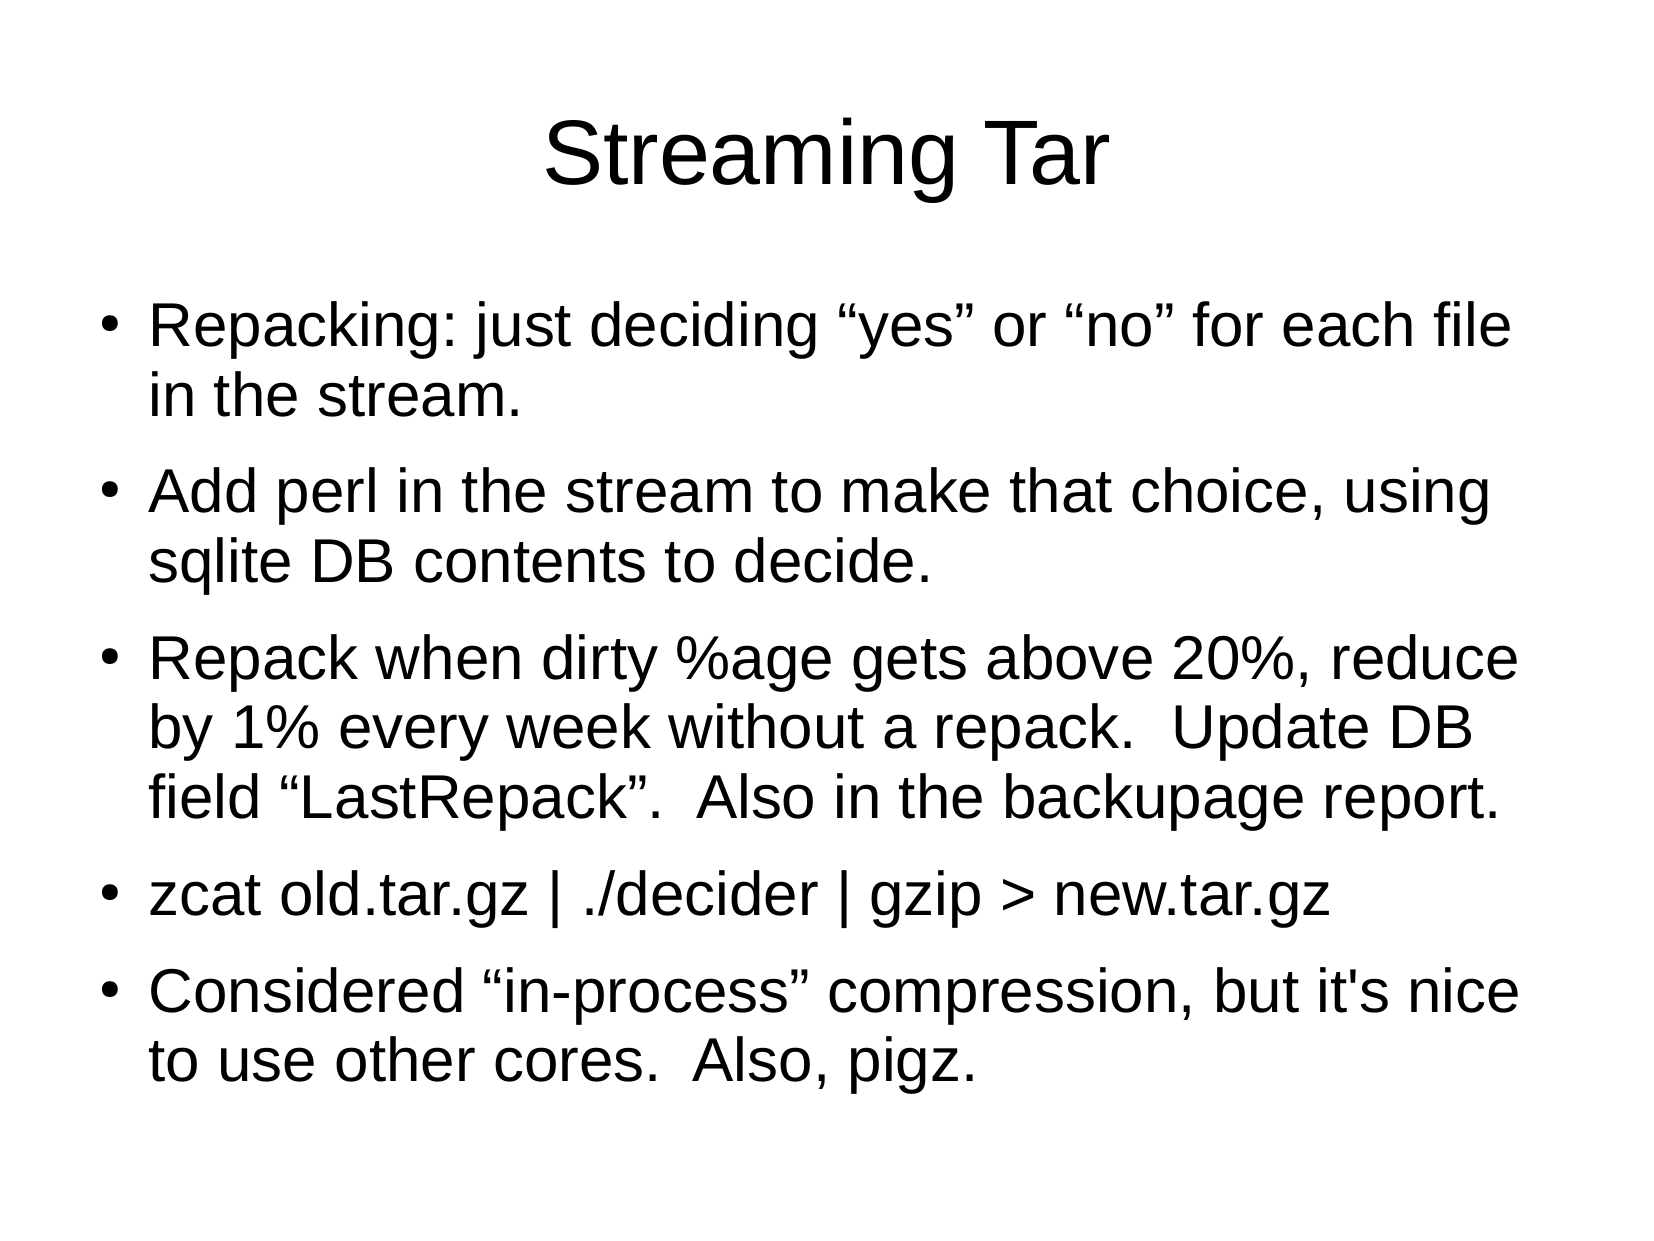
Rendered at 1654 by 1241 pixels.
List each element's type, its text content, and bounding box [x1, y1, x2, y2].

title Streaming Tar [82, 49, 1571, 257]
list Repacking: just deciding “yes” or “no” for each file in the stream. Add perl in the stream to make that choice, using sqlite DB contents to decide. Repack when dirty %age gets above 20%, reduce by 1% every week without a repack. Update DB field “LastRepack”. Also in the backupage report. zcat old.tar.gz | ./decider | gzip > new.tar.gz Considered “in-process” compression, but it's nice to use other cores. Also, pigz. [82, 290, 1571, 1109]
